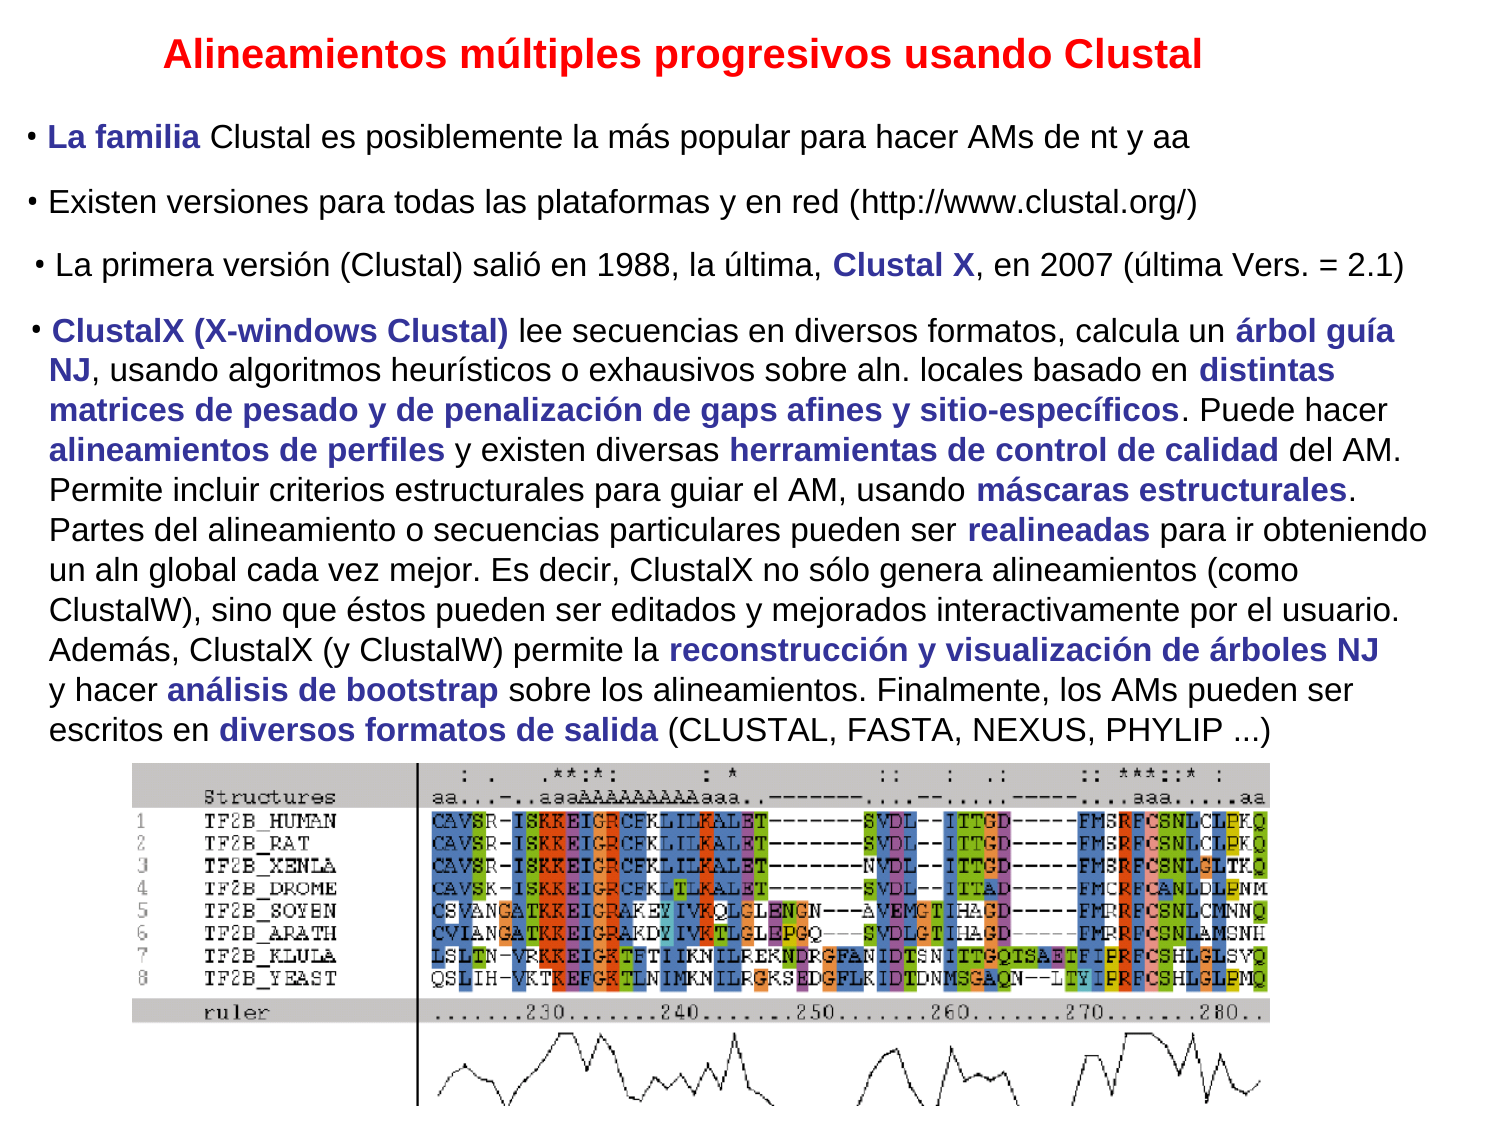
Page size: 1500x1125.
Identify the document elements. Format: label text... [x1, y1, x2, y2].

text_box La familia Clustal es posiblemente la más popular para hacer AMs de nt y aa [10, 107, 1413, 164]
text_box La primera versión (Clustal) salió en 1988, la última, Clustal X, en 2007 (última Vers. = 2.1) [18, 235, 1421, 292]
text_box Existen versiones para todas las plataformas y en red (http://www.clustal.org/) [11, 172, 1459, 229]
picture [132, 763, 1270, 1106]
text_box ClustalX (X-windows Clustal) lee secuencias en diversos formatos, calcula un árbol guía NJ, usando algoritmos heurísticos o exhausivos sobre aln. locales basado en distintas matrices de pesado y de penalización de gaps afines y sitio-específicos. Puede hacer alineamientos de perfiles y existen diversas herramientas de control de calidad del AM. Permite incluir criterios estructurales para guiar el AM, usando máscaras estructurales. Partes del alineamiento o secuencias particulares pueden ser realineadas para ir obteniendo un aln global cada vez mejor. Es decir, ClustalX no sólo genera alineamientos (como ClustalW), sino que éstos pueden ser editados y mejorados interactivamente por el usuario. Además, ClustalX (y ClustalW) permite la reconstrucción y visualización de árboles NJ y hacer análisis de bootstrap sobre los alineamientos. Finalmente, los AMs pueden ser escritos en diversos formatos de salida (CLUSTAL, FASTA, NEXUS, PHYLIP ...) [15, 301, 1443, 756]
text_box Alineamientos múltiples progresivos usando Clustal [147, 19, 1230, 85]
